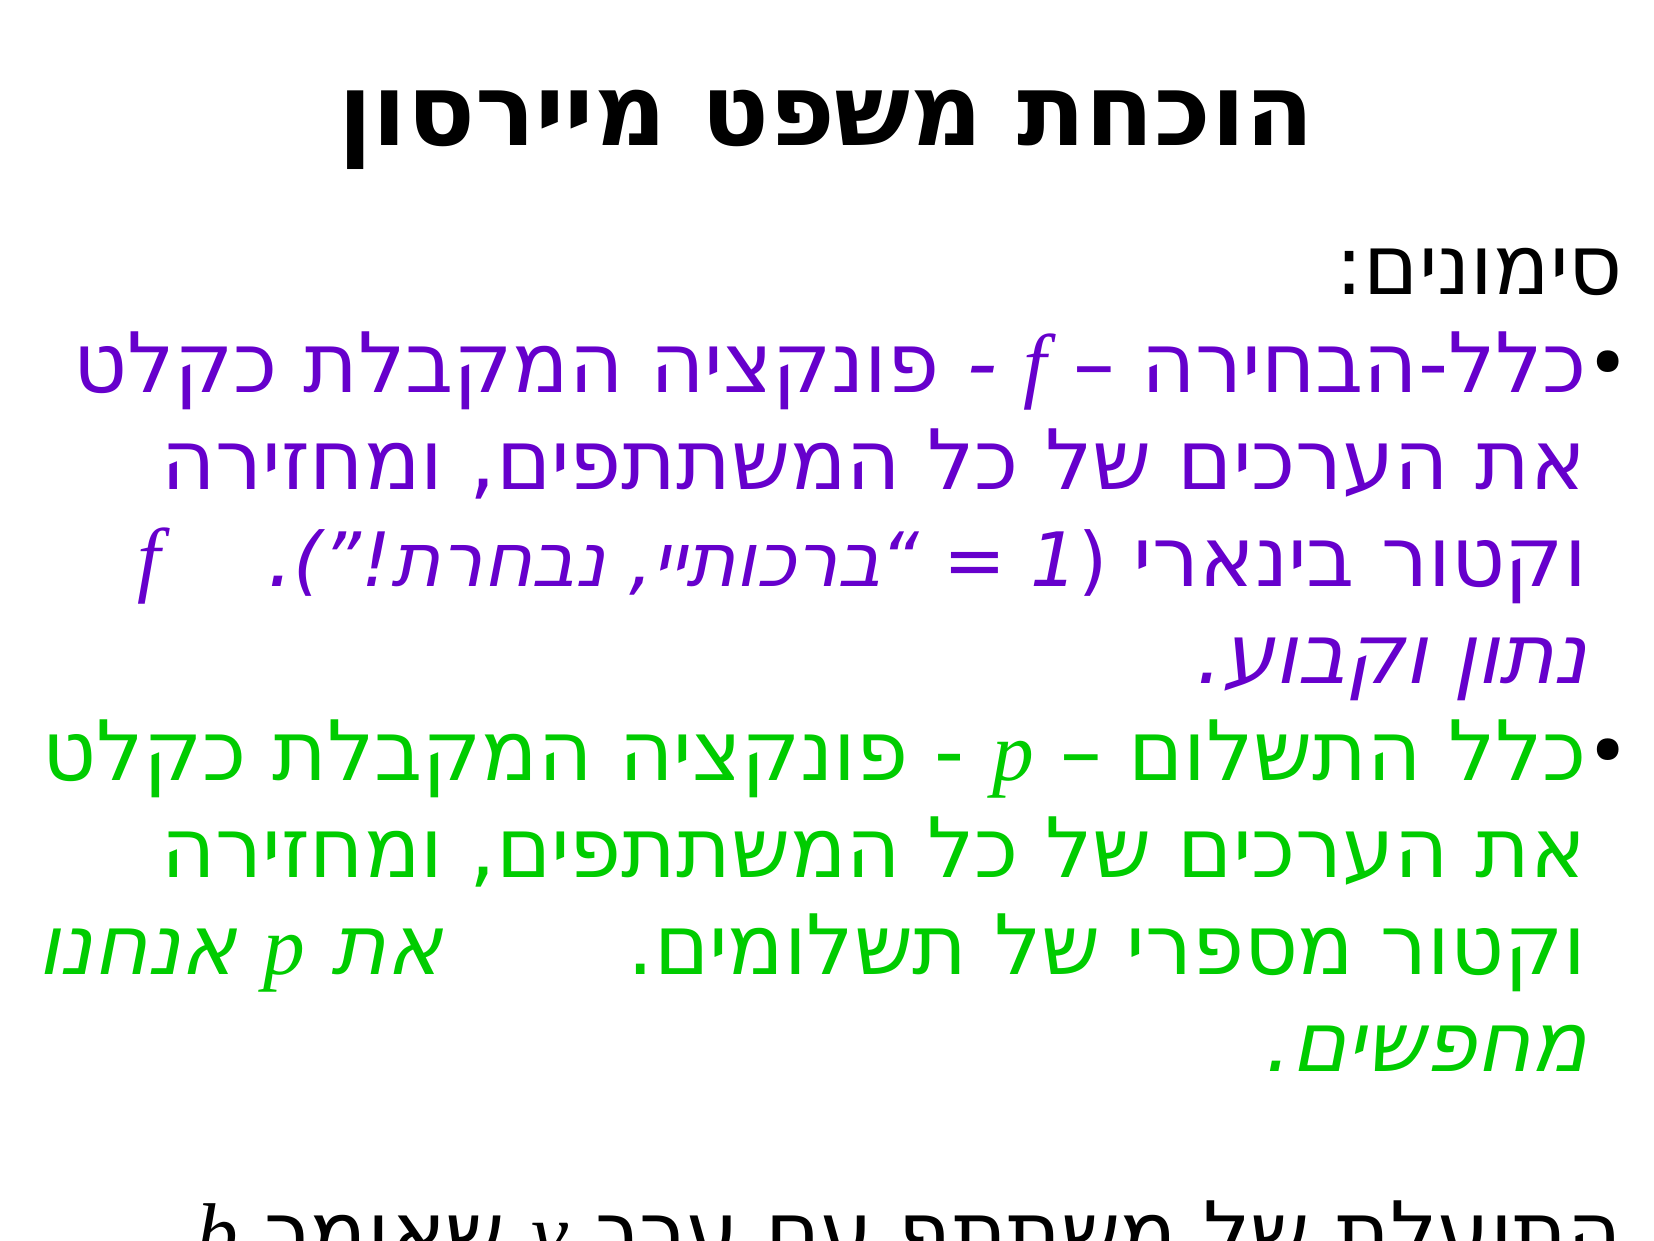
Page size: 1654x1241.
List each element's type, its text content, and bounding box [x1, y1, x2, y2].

title הוכחת משפט מיירסון [0, 21, 1654, 200]
text_box סימונים: כלל-הבחירה – f - פונקציה המקבלת כקלט את הערכים של כל המשתתפים, ומחזירה וקטור בינארי (1 = “ברכותיי, נבחרת!”). f נתון וקבוע. כלל התשלום – p - פונקציה המקבלת כקלט את הערכים של כל המשתתפים, ומחזירה וקטור מספרי של תשלומים. את p אנחנו מחפשים. התועלת של משתתף עם ערך v שאומר b היא: v*f(b) - p(b) [17, 210, 1638, 1201]
